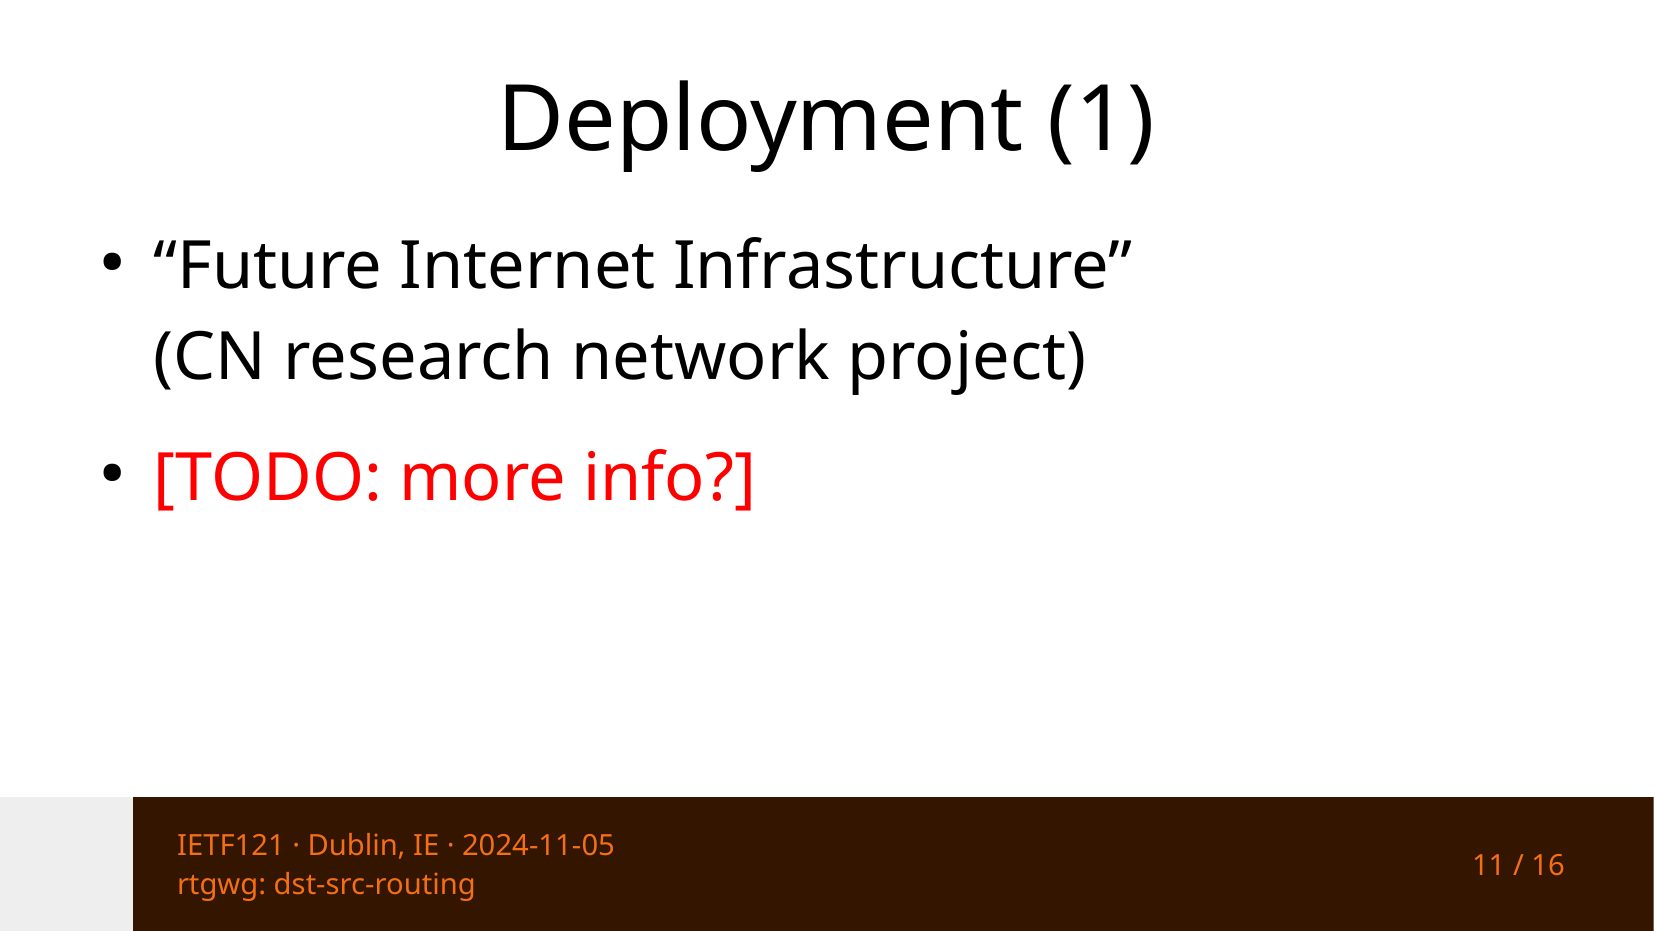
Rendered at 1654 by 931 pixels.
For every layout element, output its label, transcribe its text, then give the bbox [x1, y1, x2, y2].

title Deployment (1) [82, 37, 1571, 193]
list “Future Internet Infrastructure” (CN research network project) [TODO: more info?] [82, 217, 1571, 768]
